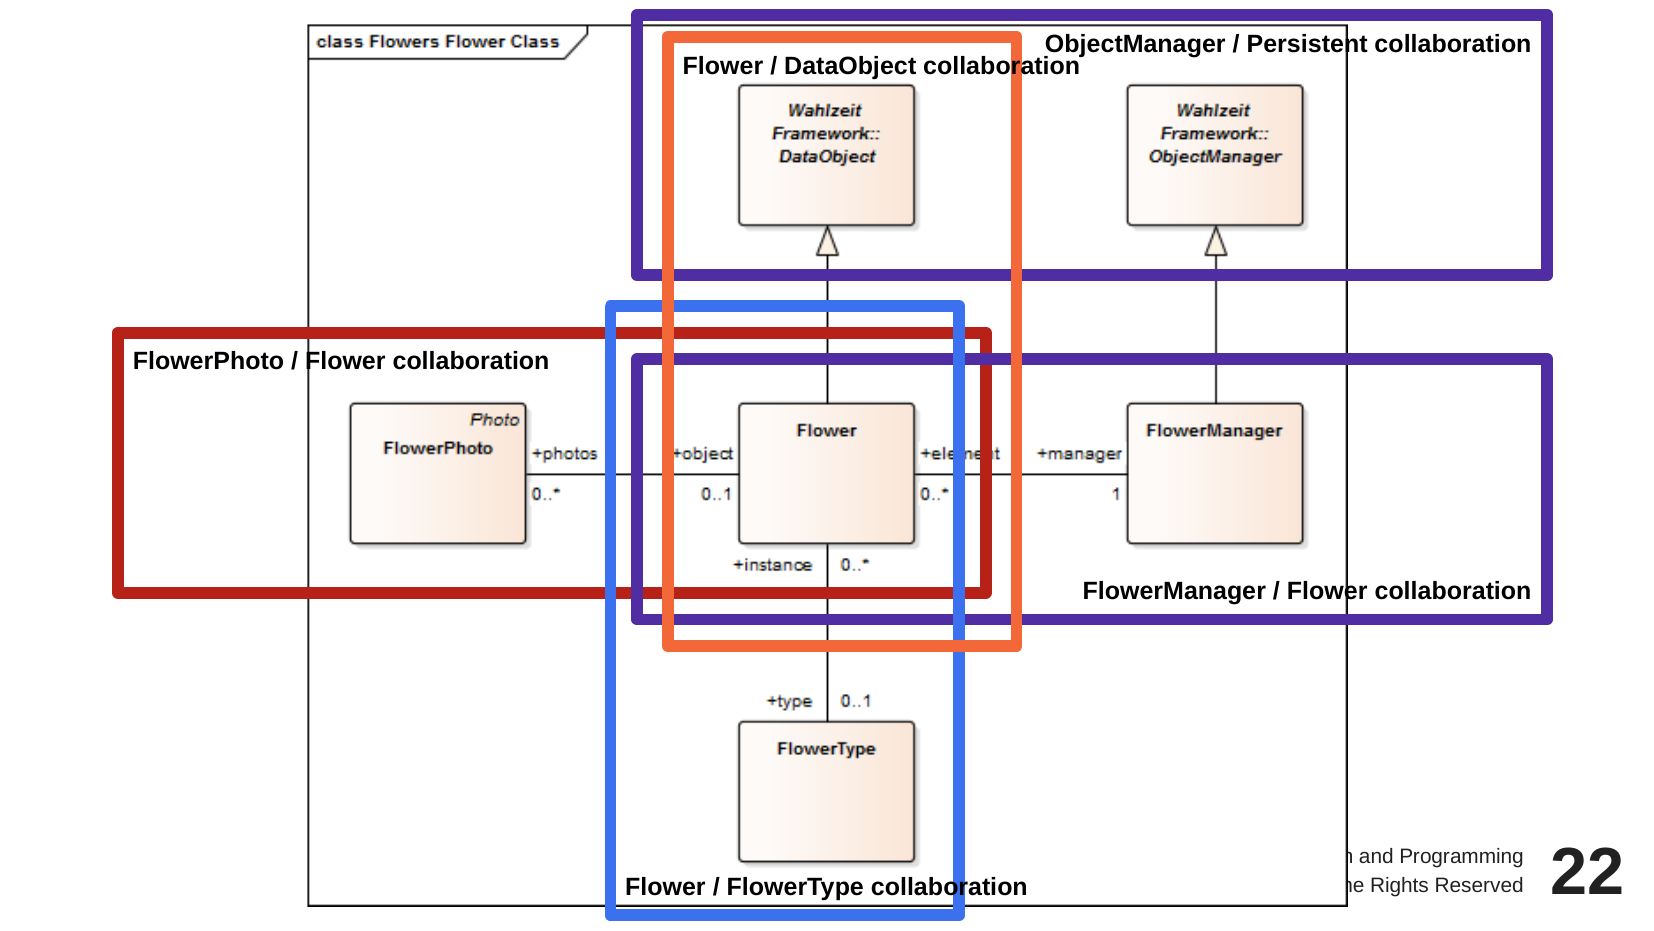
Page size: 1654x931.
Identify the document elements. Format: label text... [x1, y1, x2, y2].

picture [960, 620, 1348, 907]
text_box FlowerManager / Flower collaboration [1017, 358, 1548, 620]
picture [306, 593, 610, 907]
picture [1017, 276, 1348, 358]
picture [306, 23, 667, 332]
text_box Flower / DataObject collaboration [667, 36, 1017, 647]
text_box ObjectManager / Persistent collaboration [636, 14, 1548, 276]
text_box Flower / FlowerType collaboration [610, 306, 960, 916]
text_box FlowerPhoto / Flower collaboration [118, 332, 610, 593]
